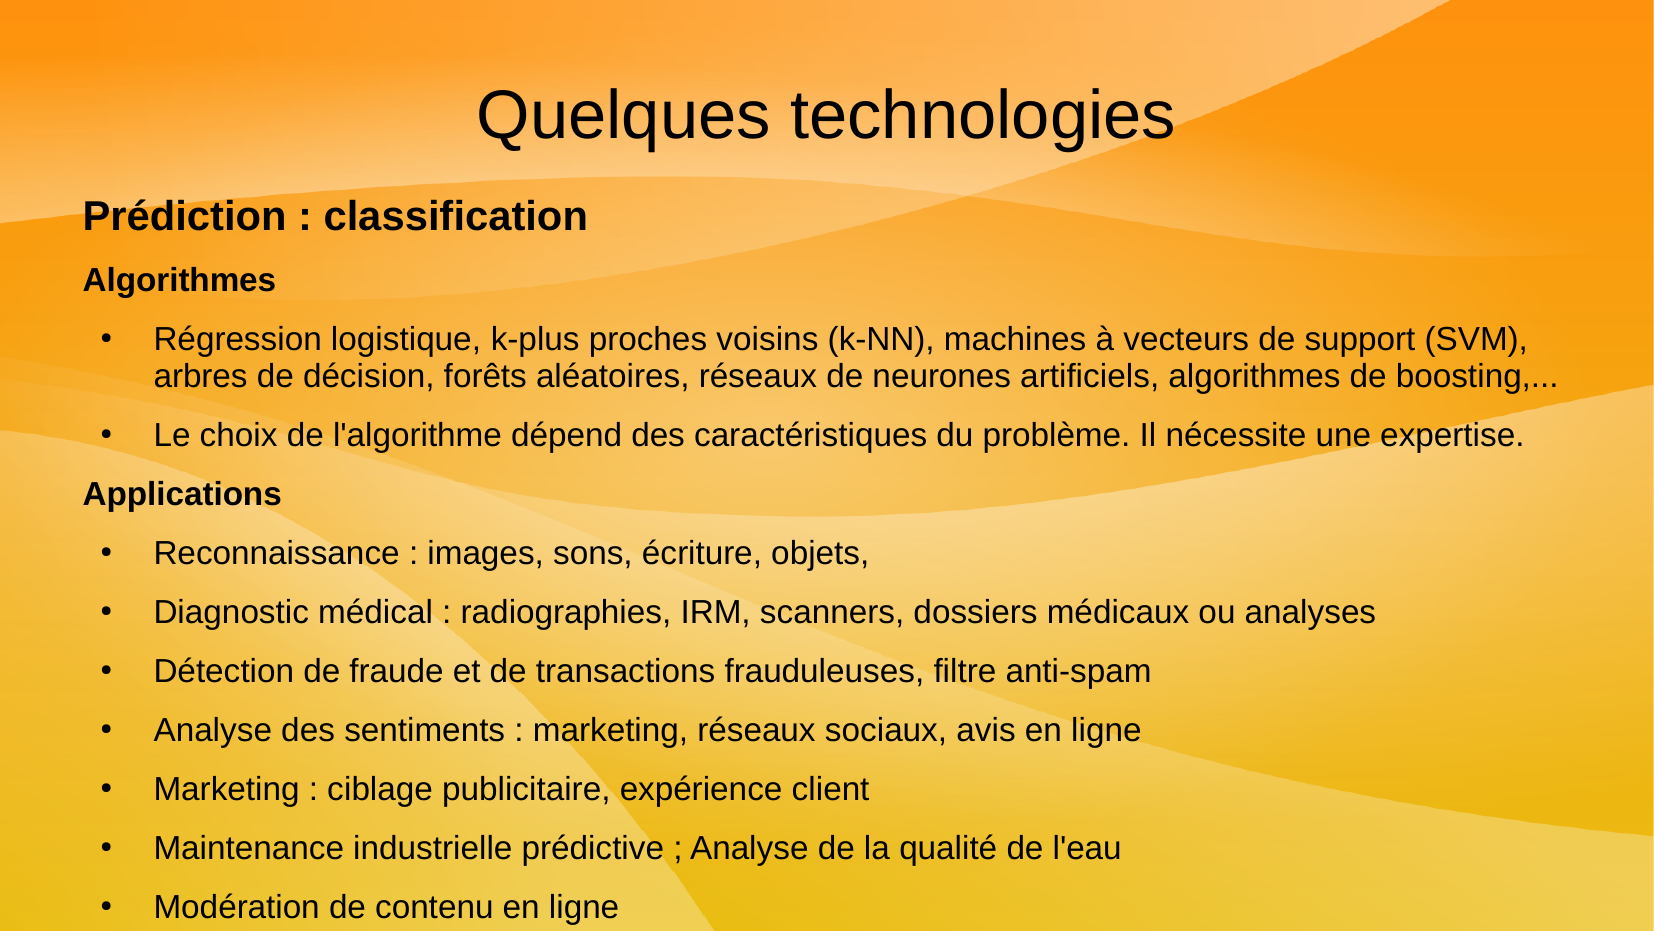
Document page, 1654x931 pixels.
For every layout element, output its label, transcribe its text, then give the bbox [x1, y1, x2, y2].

list Prédiction : classification Algorithmes Régression logistique, k-plus proches voisins (k-NN), machines à vecteurs de support (SVM), arbres de décision, forêts aléatoires, réseaux de neurones artificiels, algorithmes de boosting,... Le choix de l'algorithme dépend des caractéristiques du problème. Il nécessite une expertise. Applications Reconnaissance : images, sons, écriture, objets, Diagnostic médical : radiographies, IRM, scanners, dossiers médicaux ou analyses Détection de fraude et de transactions frauduleuses, filtre anti-spam Analyse des sentiments : marketing, réseaux sociaux, avis en ligne Marketing : ciblage publicitaire, expérience client Maintenance industrielle prédictive ; Analyse de la qualité de l'eau Modération de contenu en ligne [82, 192, 1571, 926]
title Quelques technologies [82, 37, 1571, 192]
picture [0, 0, 1654, 931]
